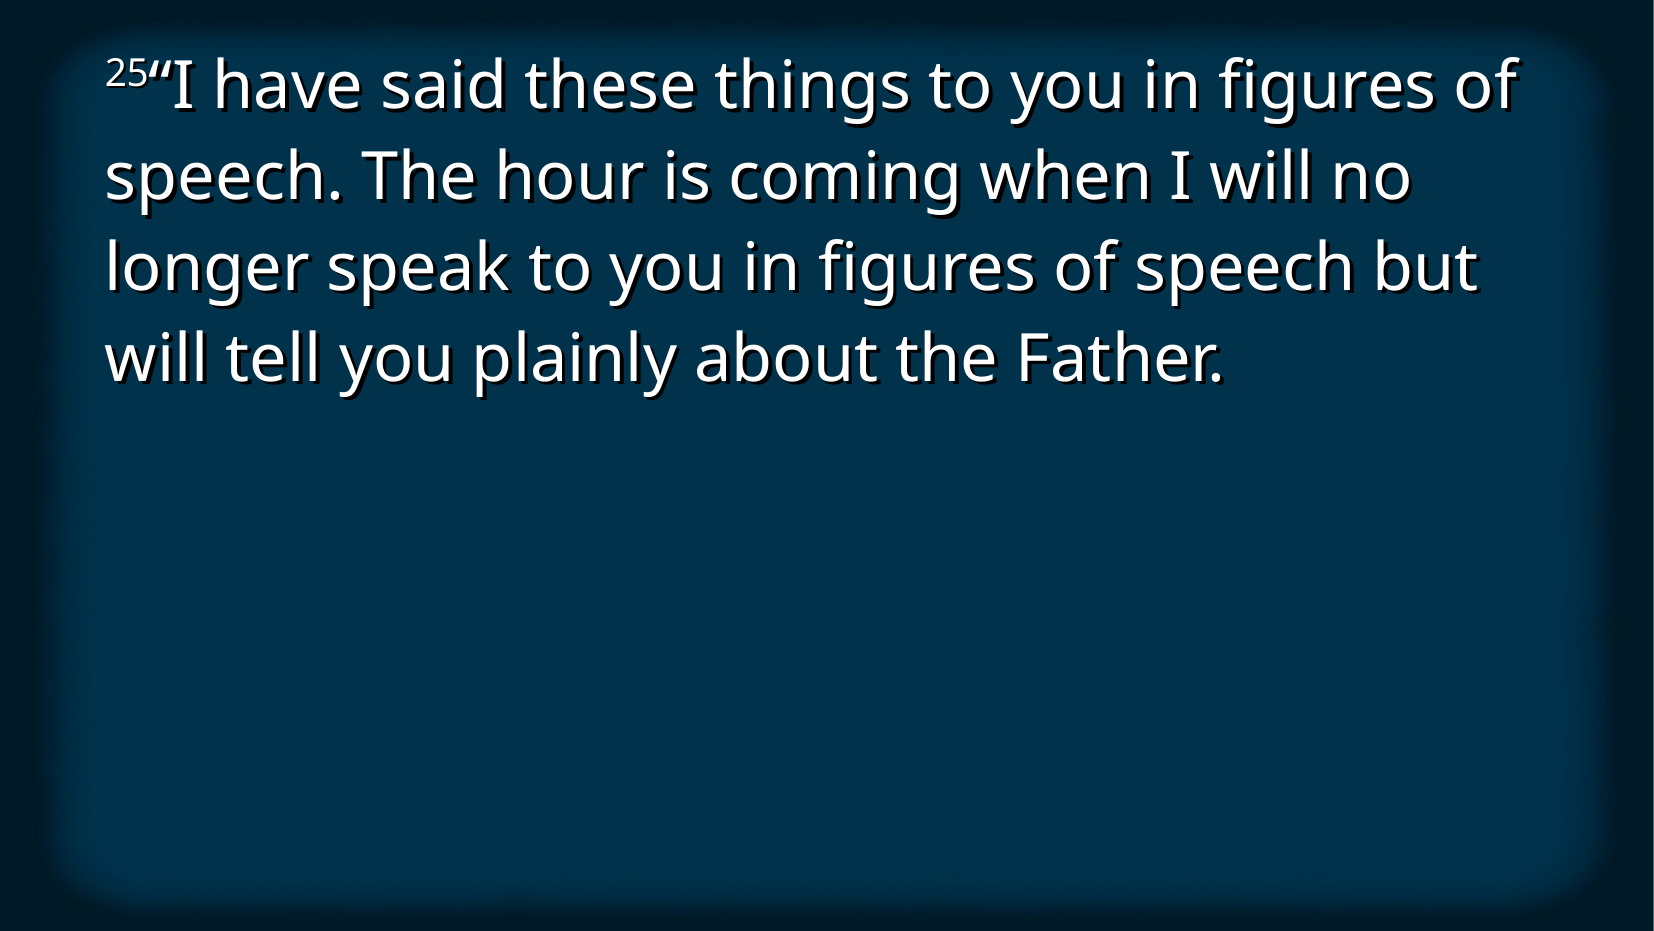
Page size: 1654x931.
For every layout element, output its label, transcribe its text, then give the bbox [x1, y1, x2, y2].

text_box 25“I have said these things to you in figures of speech. The hour is coming when I will no longer speak to you in figures of speech but will tell you plainly about the Father. [90, 30, 1576, 400]
picture [0, 0, 1654, 931]
